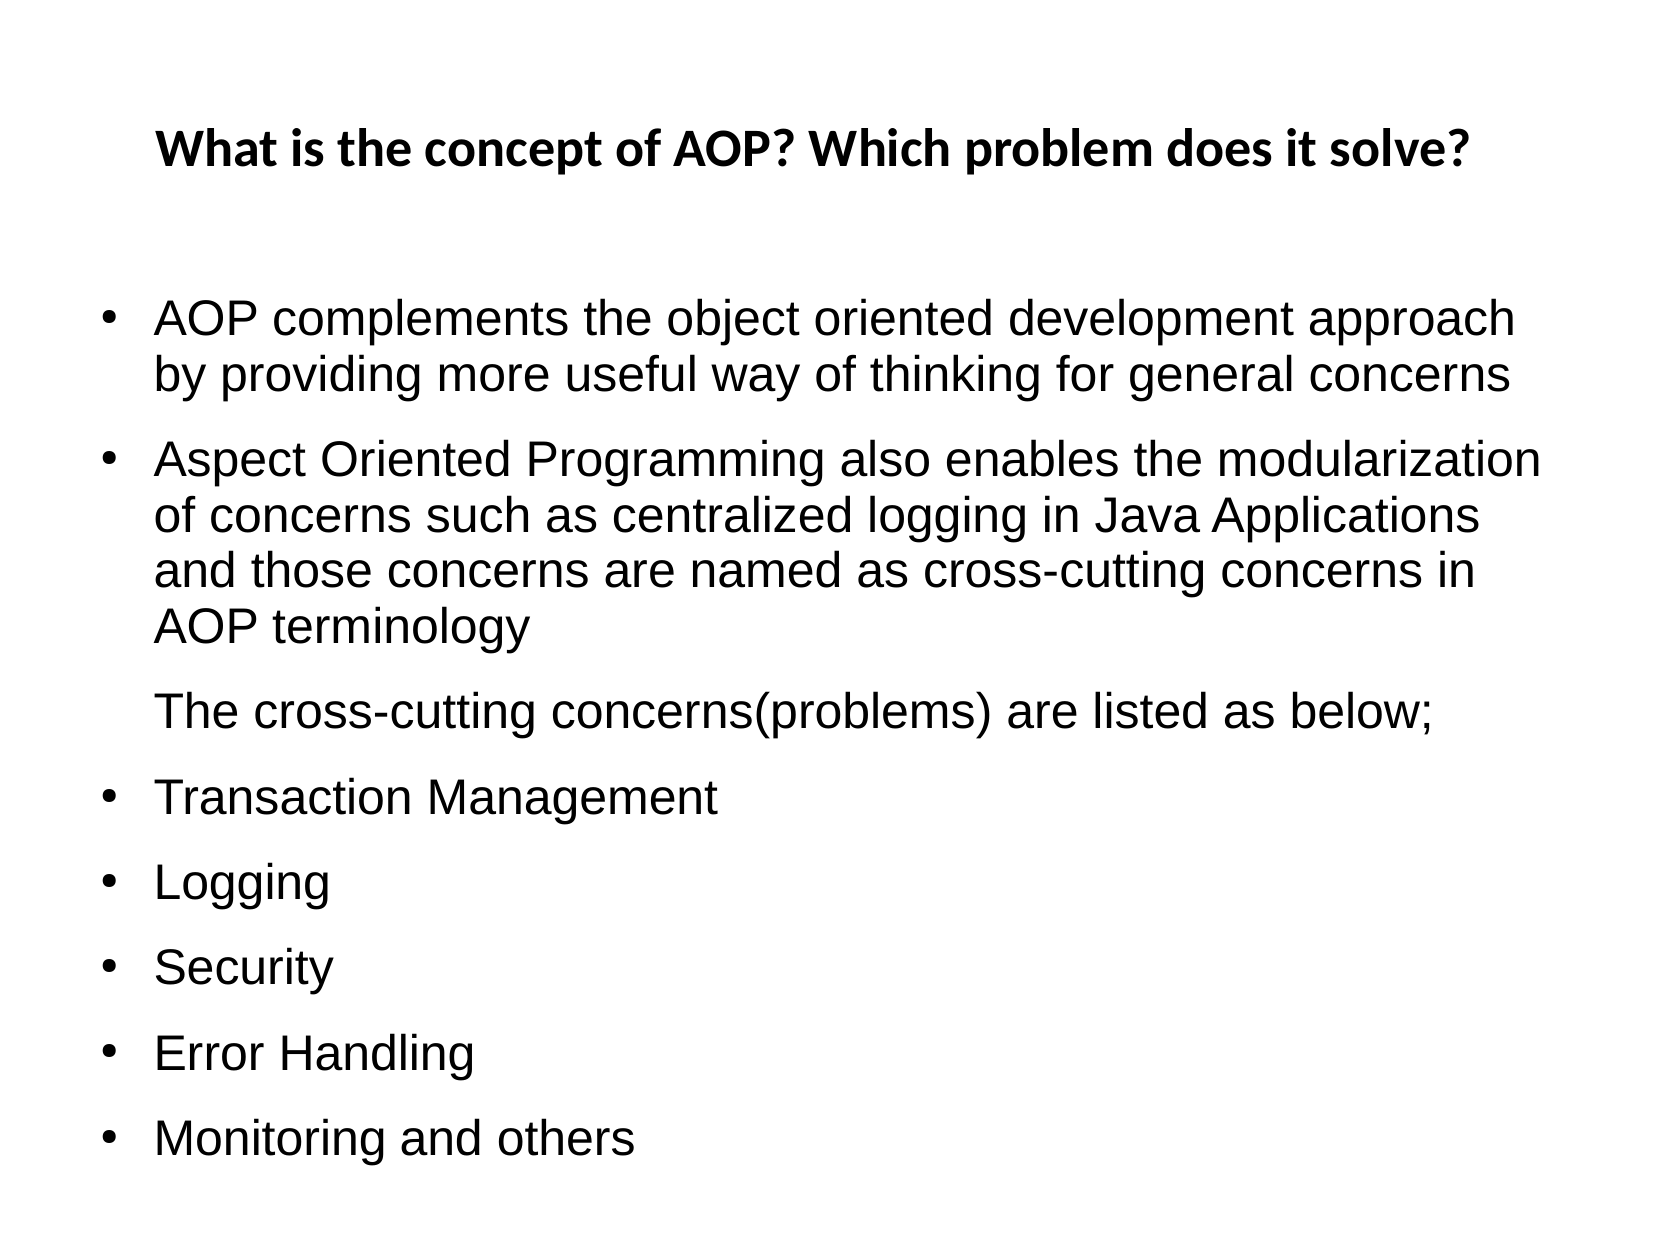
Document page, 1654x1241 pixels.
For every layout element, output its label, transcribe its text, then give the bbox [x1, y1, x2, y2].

list AOP complements the object oriented development approach by providing more useful way of thinking for general concerns Aspect Oriented Programming also enables the modularization of concerns such as centralized logging in Java Applications and those concerns are named as cross-cutting concerns in AOP terminology The cross-cutting concerns(problems) are listed as below; Transaction Management Logging Security Error Handling Monitoring and others [82, 290, 1571, 1241]
title What is the concept of AOP? Which problem does it solve? [82, 49, 1571, 257]
